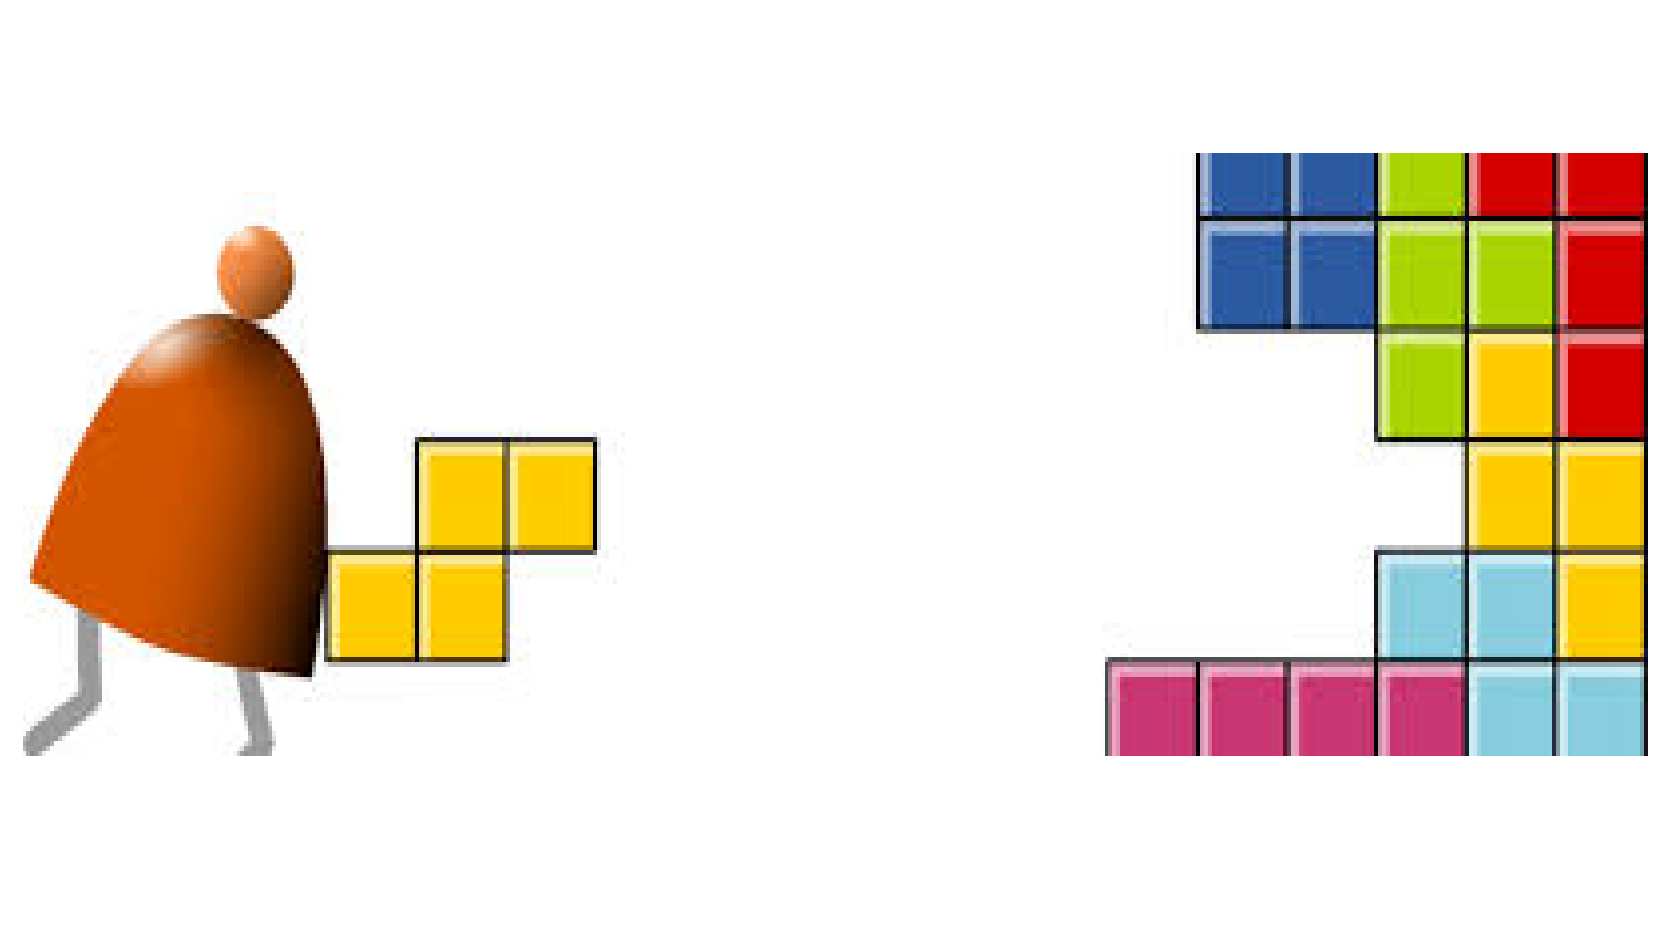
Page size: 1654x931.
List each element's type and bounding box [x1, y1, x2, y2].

picture [23, 153, 1648, 756]
